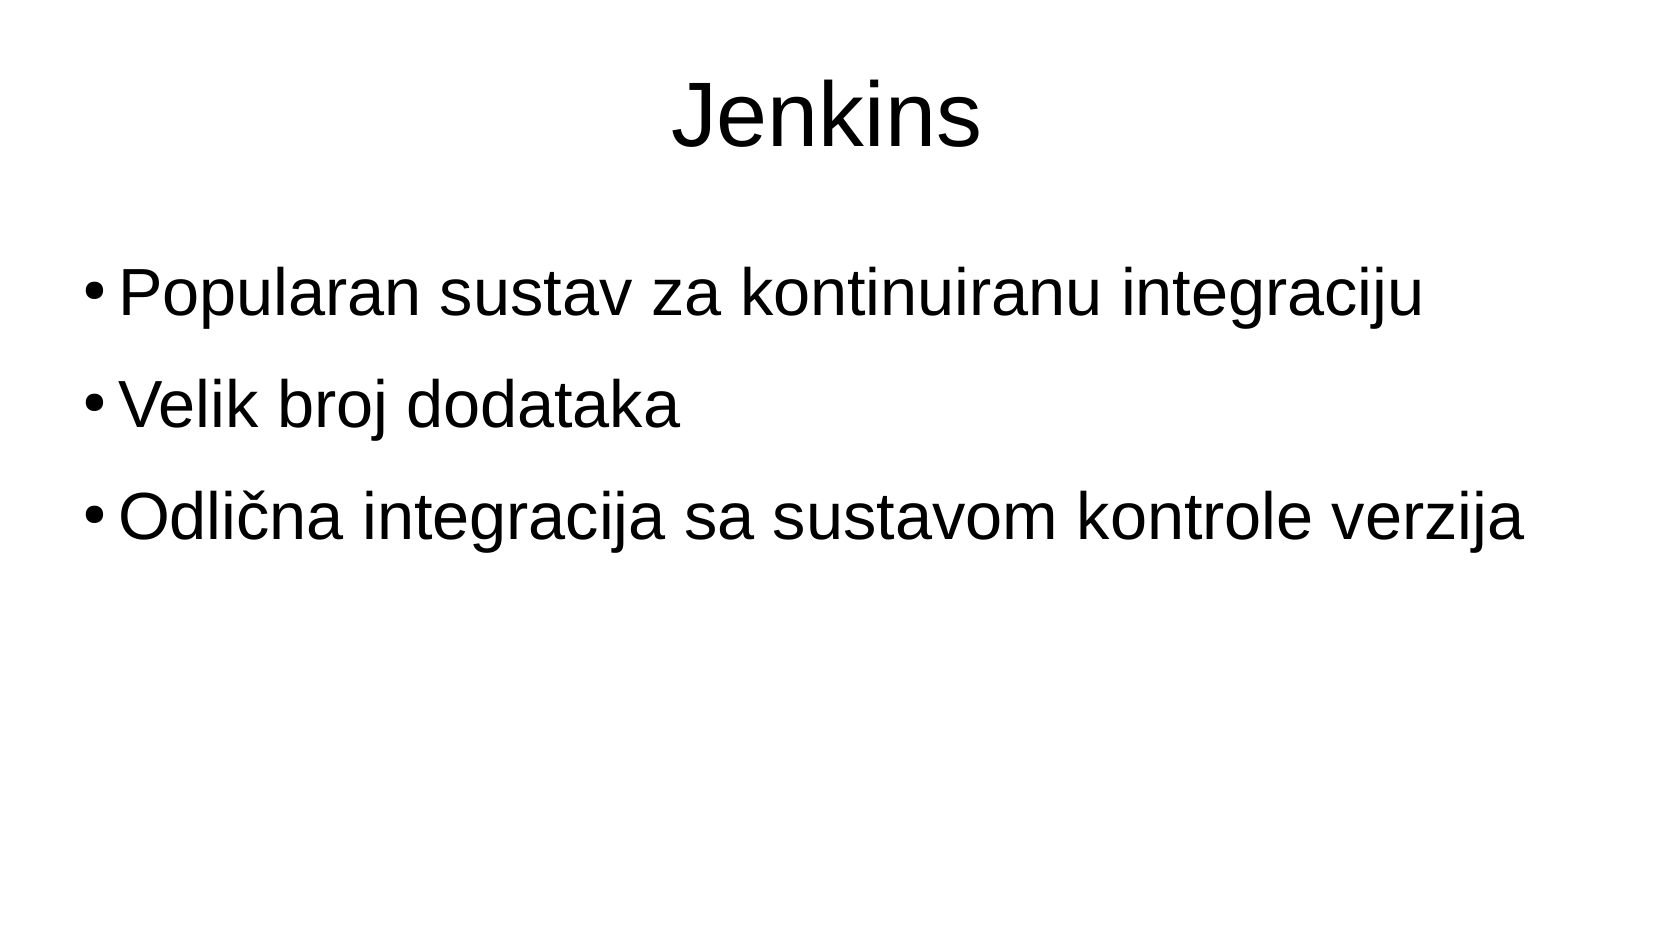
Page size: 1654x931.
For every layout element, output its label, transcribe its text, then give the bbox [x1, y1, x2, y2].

subtitle Popularan sustav za kontinuiranu integraciju Velik broj dodataka Odlična integracija sa sustavom kontrole verzija [82, 217, 1571, 758]
title Jenkins [82, 37, 1571, 193]
